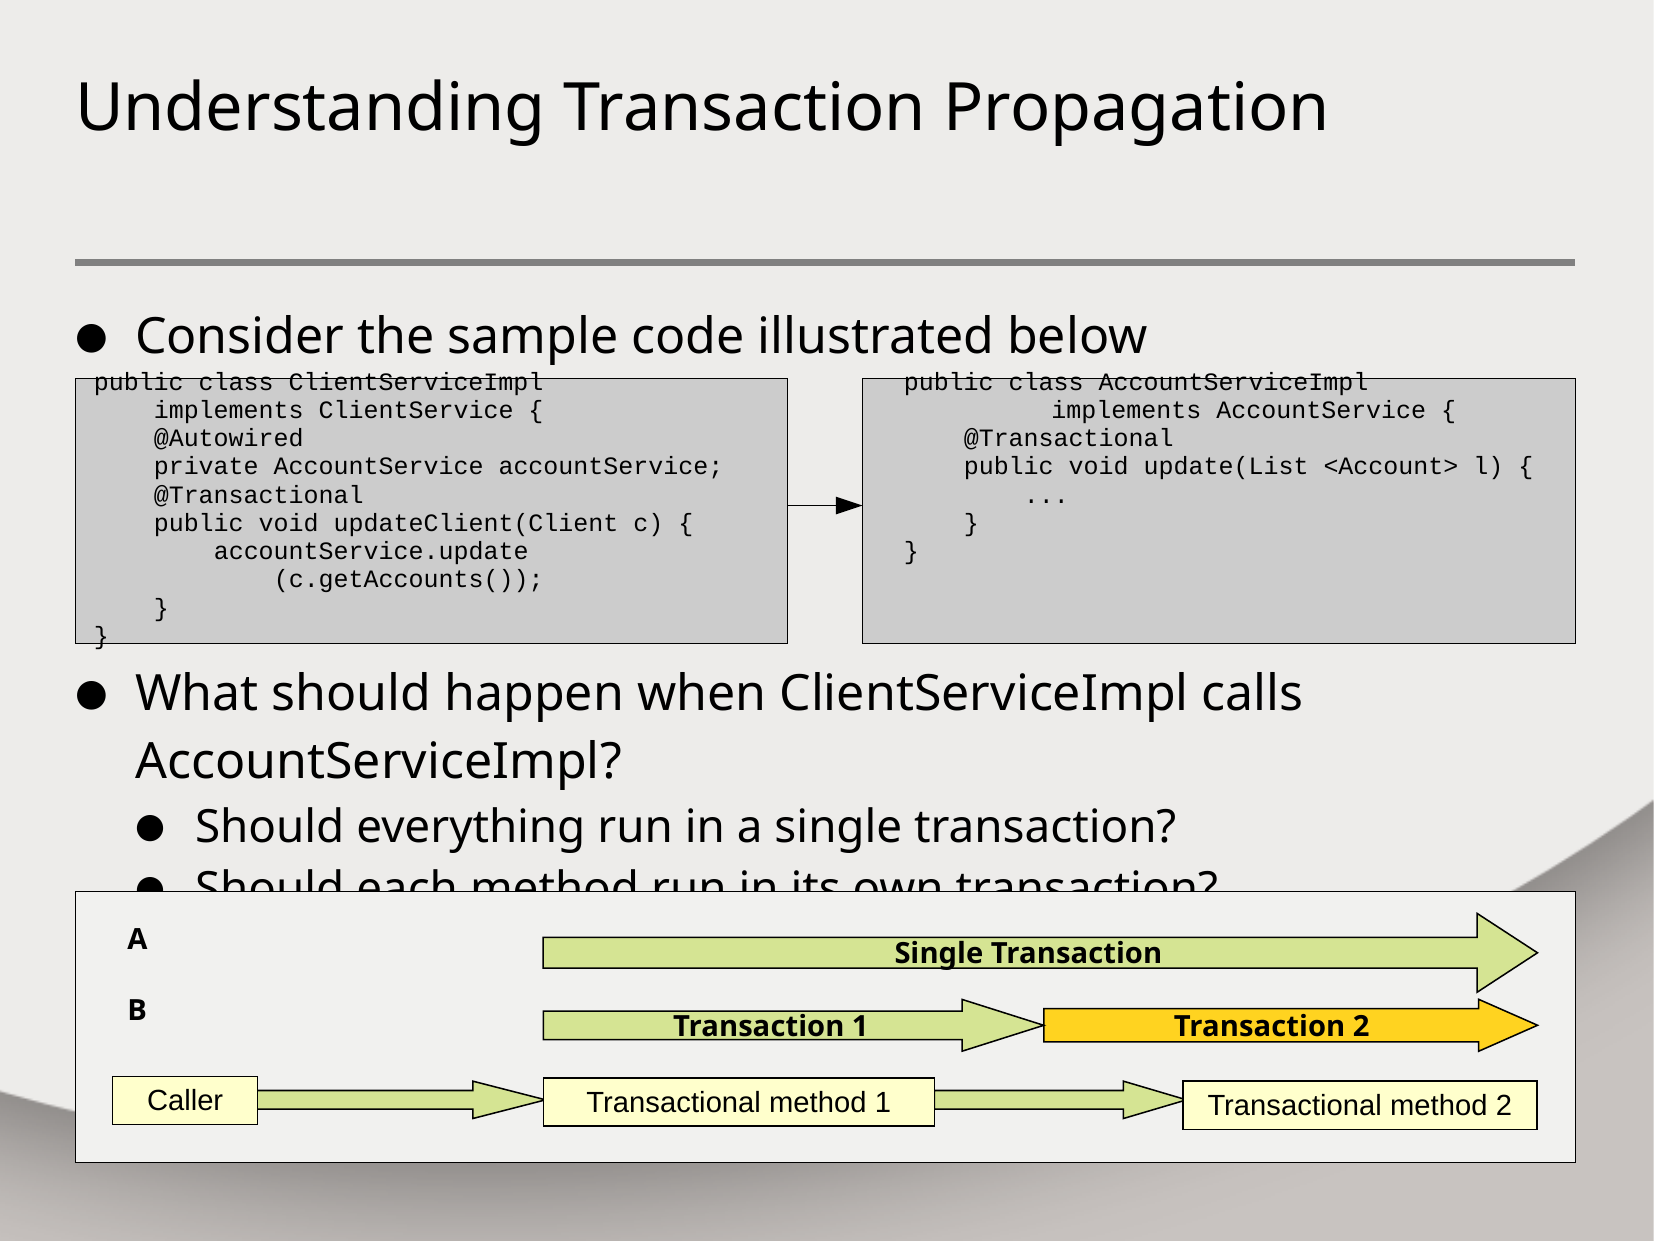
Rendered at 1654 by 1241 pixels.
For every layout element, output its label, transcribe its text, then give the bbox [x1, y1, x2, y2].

list Consider the sample code illustrated below What should happen when ClientServiceImpl calls AccountServiceImpl? Should everything run in a single transaction? Should each method run in its own transaction? [75, 300, 1576, 505]
title Understanding Transaction Propagation [75, 75, 1576, 226]
list Consider the sample code illustrated below What should happen when ClientServiceImpl calls AccountServiceImpl? Should everything run in a single transaction? Should each method run in its own transaction? [75, 506, 1576, 891]
picture [0, 0, 1654, 1241]
text_box Transactional method 1 [543, 1077, 935, 1127]
text_box Transaction 2 [1043, 999, 1538, 1052]
text_box public class ClientServiceImpl implements ClientService { @Autowired private AccountService accountService; @Transactional public void updateClient(Client c) { accountService.update (c.getAccounts()); } } [75, 378, 788, 644]
text_box B [112, 984, 192, 1036]
text_box public class AccountServiceImpl implements AccountService { @Transactional public void update(List <Account> l) { ... } } [862, 378, 1576, 644]
text_box Single Transaction [543, 913, 1538, 993]
text_box Transaction 1 [543, 999, 1044, 1052]
text_box [75, 891, 1576, 1163]
text_box Transactional method 2 [1183, 1081, 1537, 1130]
text_box Caller [112, 1076, 258, 1125]
text_box A [112, 913, 178, 965]
